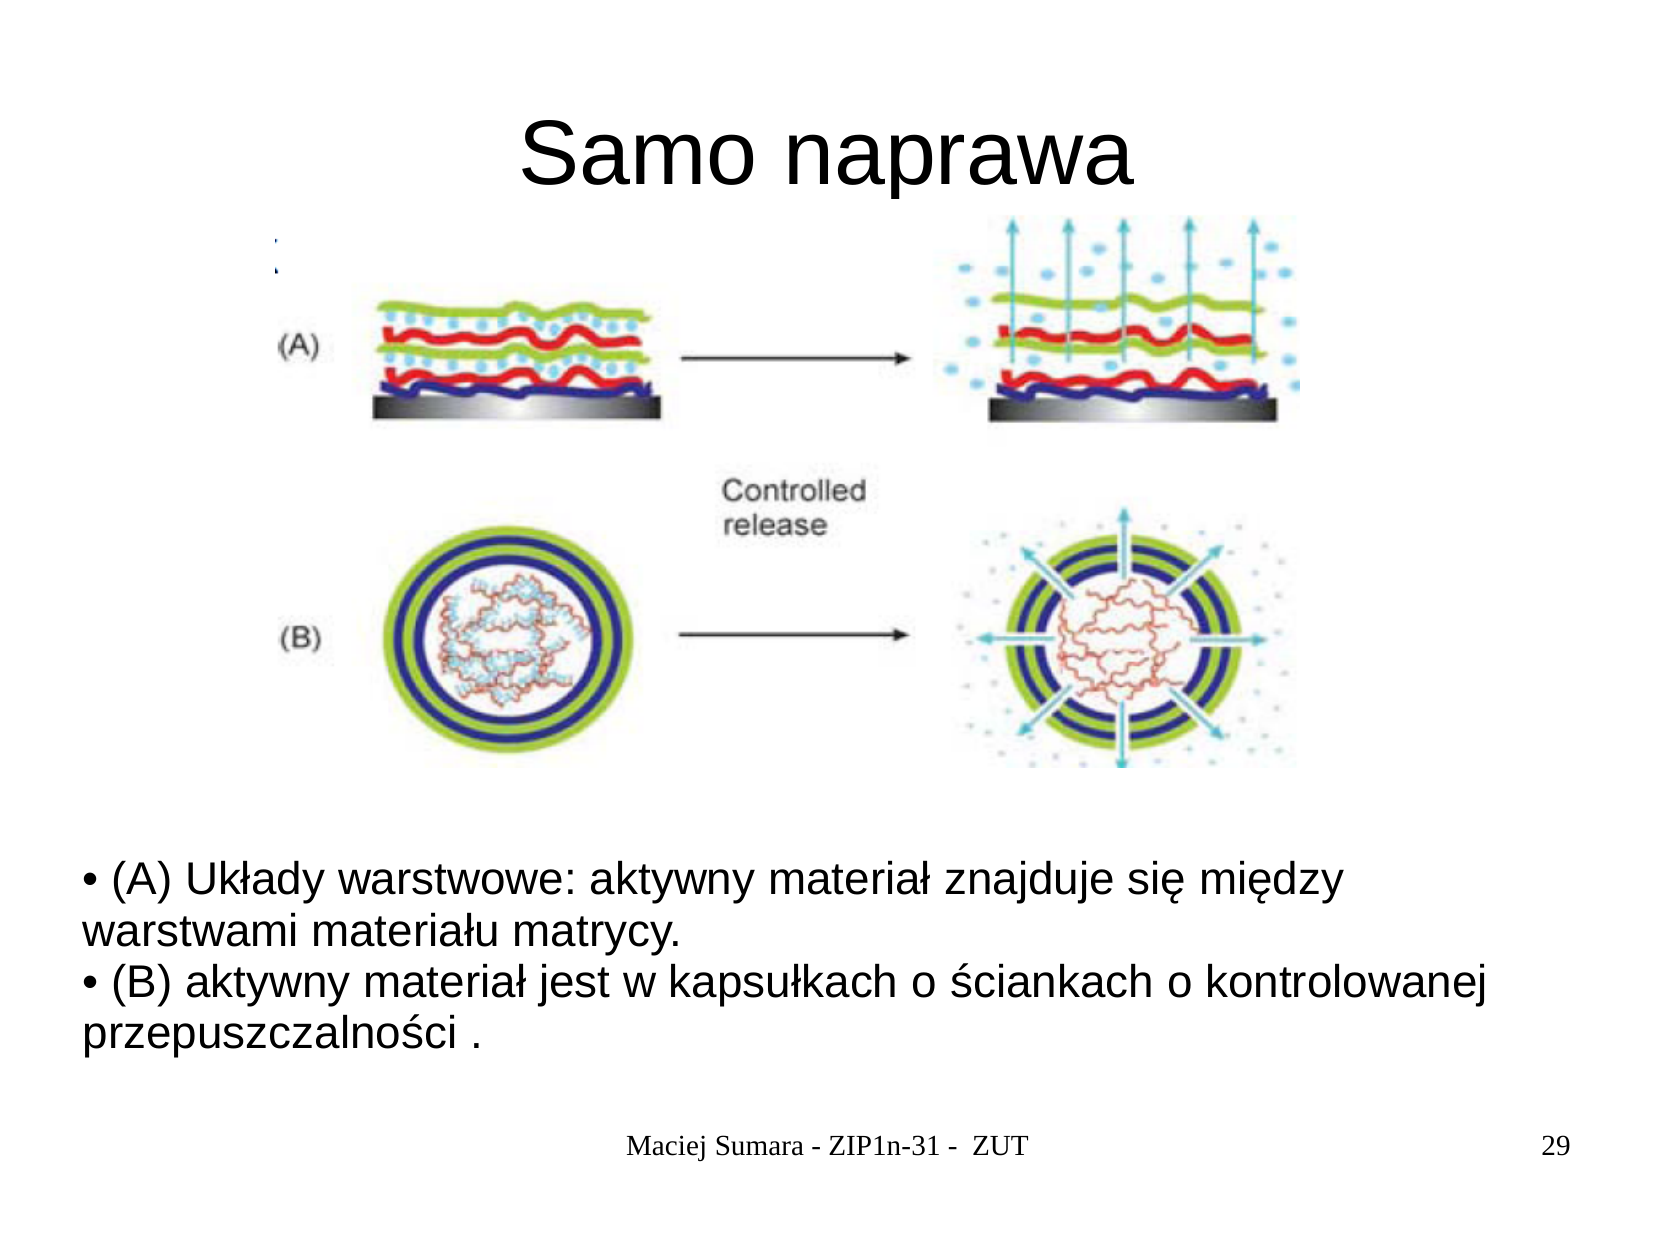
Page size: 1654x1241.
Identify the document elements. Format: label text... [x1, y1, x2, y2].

title Samo naprawa [82, 56, 1571, 250]
picture [275, 199, 1300, 768]
subtitle • (A) Układy warstwowe: aktywny materiał znajduje się między warstwami materiału matrycy. • (B) aktywny materiał jest w kapsułkach o ściankach o kontrolowanej przepuszczalności . [82, 297, 1571, 1102]
